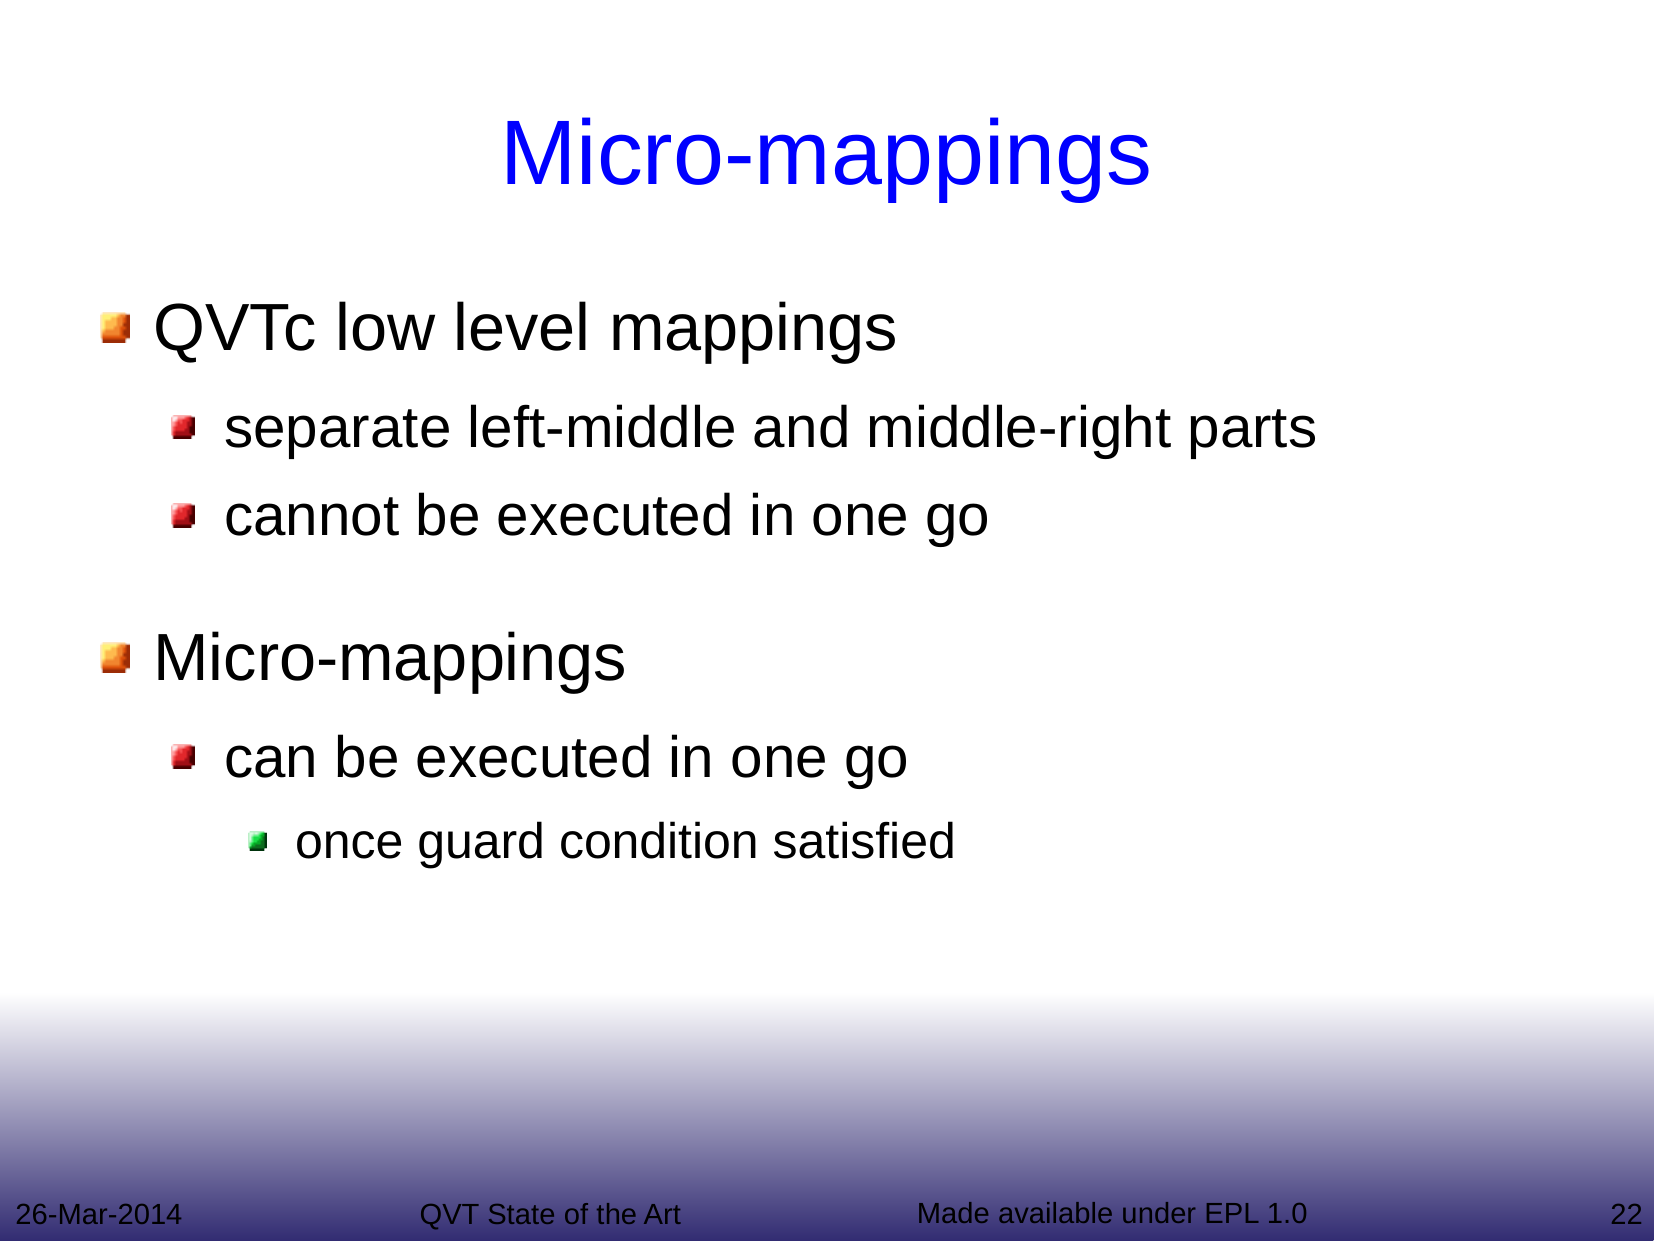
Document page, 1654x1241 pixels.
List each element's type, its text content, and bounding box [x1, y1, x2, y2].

list QVTc low level mappings separate left-middle and middle-right parts cannot be executed in one go Micro-mappings can be executed in one go once guard condition satisfied [82, 290, 1571, 1109]
title Micro-mappings [82, 49, 1571, 257]
